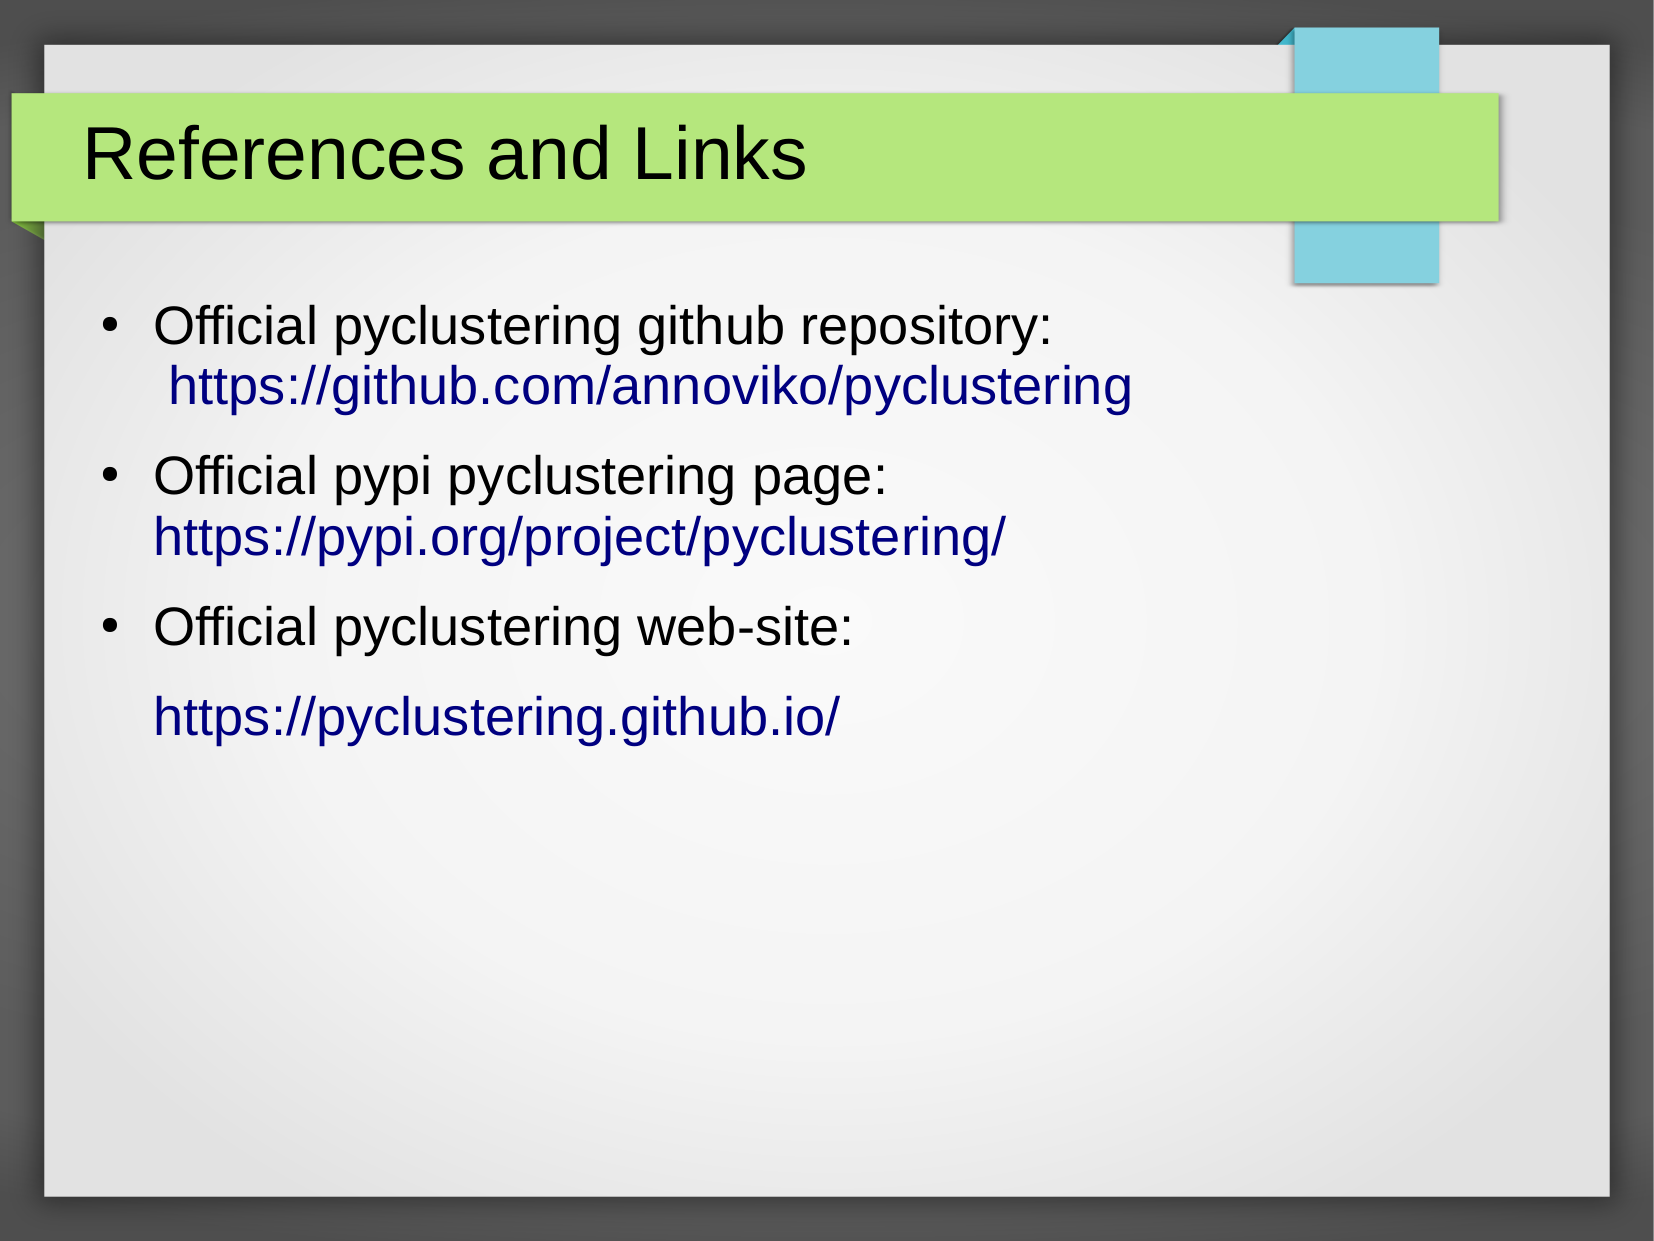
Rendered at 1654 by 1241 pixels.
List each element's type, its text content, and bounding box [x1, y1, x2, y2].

list Official pyclustering github repository: https://github.com/annoviko/pyclustering Official pypi pyclustering page: https://pypi.org/project/pyclustering/ Official pyclustering web-site: https://pyclustering.github.io/ [82, 295, 1571, 1015]
picture [0, 0, 1654, 1241]
title References and Links [82, 94, 1264, 213]
